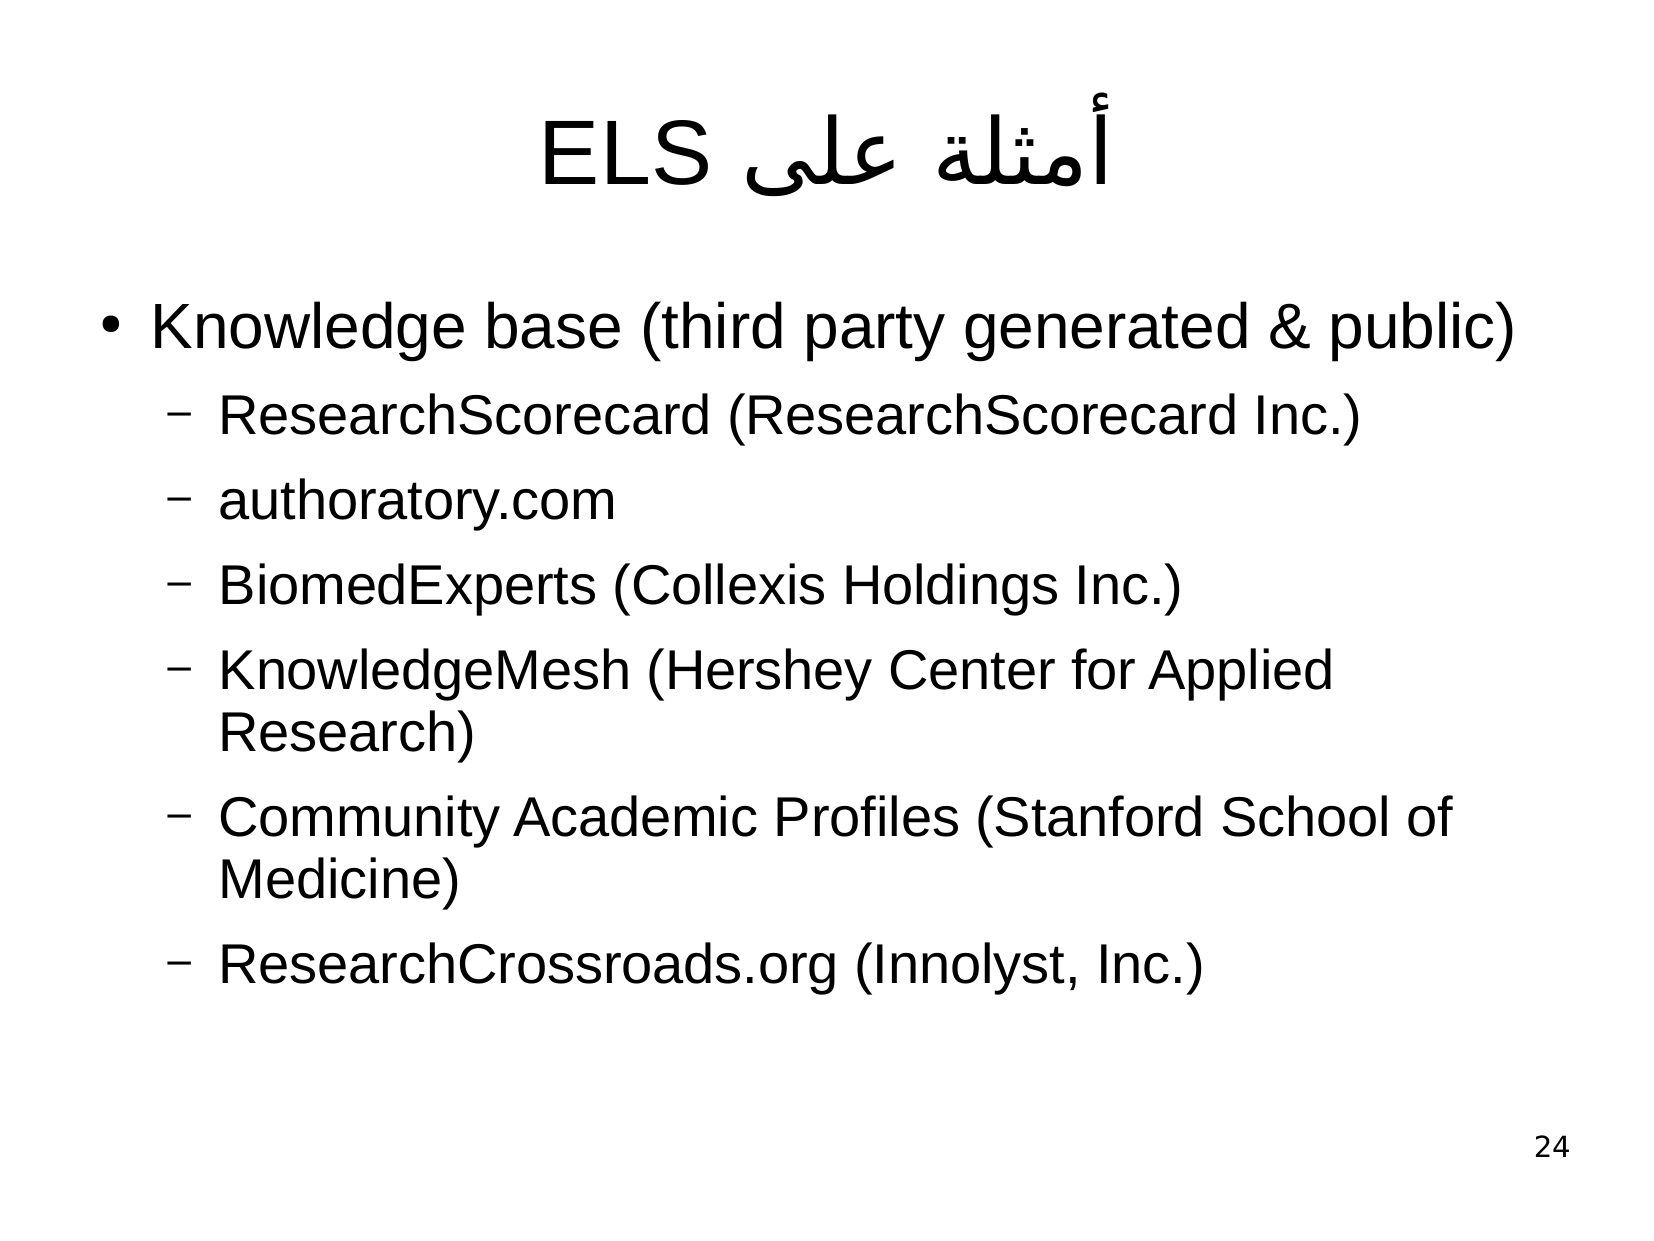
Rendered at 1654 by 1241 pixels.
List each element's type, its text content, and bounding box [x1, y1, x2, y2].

title أمثلة على ELS [82, 49, 1571, 257]
list Knowledge base (third party generated & public) ResearchScorecard (ResearchScorecard Inc.) authoratory.com BiomedExperts (Collexis Holdings Inc.) KnowledgeMesh (Hershey Center for Applied Research) Community Academic Profiles (Stanford School of Medicine) ResearchCrossroads.org (Innolyst, Inc.) [82, 290, 1571, 1010]
